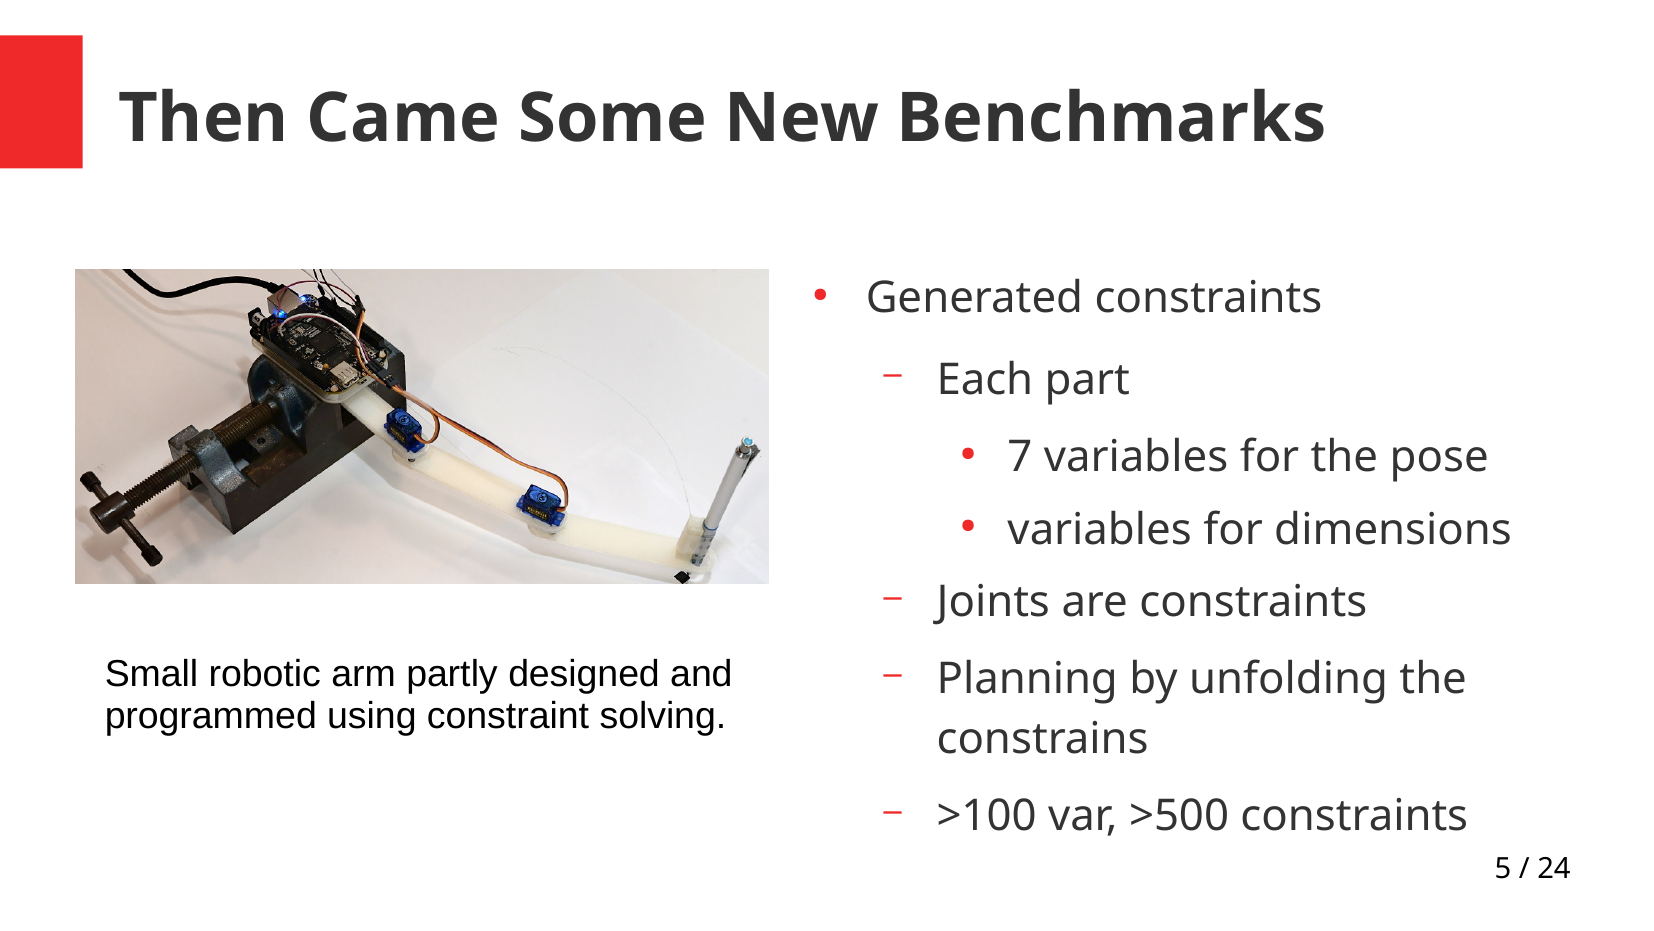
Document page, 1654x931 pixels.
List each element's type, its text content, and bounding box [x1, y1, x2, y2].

list Generated constraints Each part 7 variables for the pose variables for dimensions Joints are constraints Planning by unfolding the constrains >100 var, >500 constraints [795, 265, 1621, 806]
picture [75, 269, 769, 584]
text_box Small robotic arm partly designed and programmed using constraint solving. [90, 645, 751, 826]
title Then Came Some New Benchmarks [118, 37, 1571, 193]
